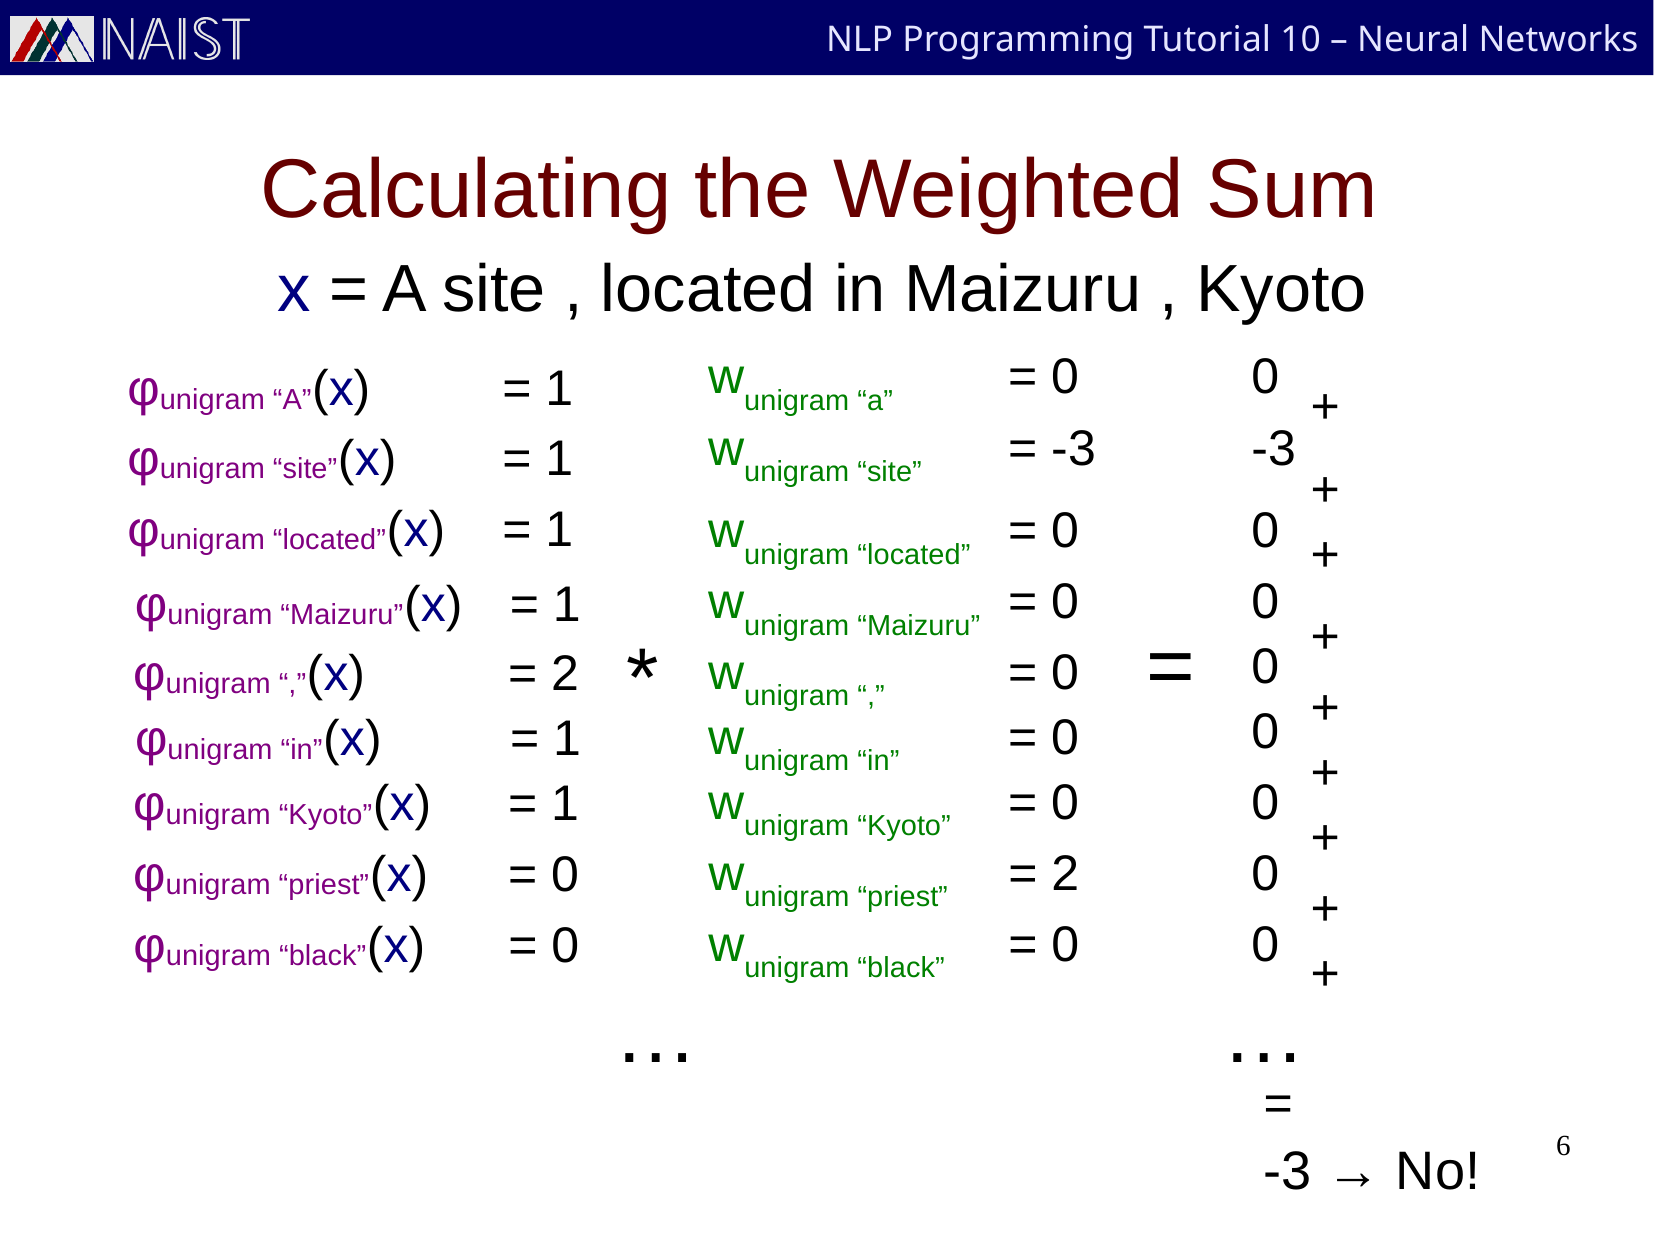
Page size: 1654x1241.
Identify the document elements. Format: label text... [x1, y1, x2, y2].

text_box φunigram “,”(x) = 2 [118, 637, 595, 725]
text_box … [1207, 979, 1321, 1088]
text_box = [1131, 611, 1210, 720]
text_box φunigram “A”(x) = 1 [112, 353, 589, 422]
text_box 0 [1236, 908, 1295, 979]
text_box φunigram “located”(x) = 1 [112, 493, 589, 581]
text_box x = A site , located in Maizuru , Kyoto [262, 244, 1386, 334]
text_box φunigram “Maizuru”(x) = 1 [120, 568, 596, 656]
text_box + [1295, 370, 1355, 442]
text_box + [1295, 453, 1355, 518]
text_box + [1295, 873, 1355, 938]
text_box wunigram “black” = 0 [693, 908, 1095, 992]
text_box … [599, 979, 713, 1088]
text_box φunigram “in”(x) = 1 [120, 703, 596, 791]
text_box + [1295, 518, 1355, 590]
text_box -3 → No! [1248, 1133, 1496, 1209]
text_box + [1295, 938, 1355, 1009]
text_box = [1248, 1068, 1308, 1133]
title Calculating the Weighted Sum [75, 92, 1564, 285]
text_box 0 [1236, 766, 1295, 837]
text_box φunigram “site”(x) = 1 [112, 422, 589, 493]
text_box 0 [1236, 341, 1295, 412]
text_box + [1295, 601, 1355, 672]
text_box wunigram “located” = 0 [693, 495, 1095, 565]
text_box wunigram “priest” = 2 [693, 837, 1095, 908]
text_box φunigram “priest”(x) = 0 [118, 838, 595, 909]
text_box -3 [1236, 412, 1311, 483]
text_box 0 [1236, 495, 1295, 565]
text_box wunigram “a” = 0 [693, 341, 1095, 412]
text_box 0 [1236, 630, 1295, 695]
text_box + [1295, 802, 1355, 873]
text_box 0 [1236, 565, 1295, 630]
text_box + [1295, 737, 1355, 802]
text_box φunigram “black”(x) = 0 [118, 909, 595, 997]
text_box wunigram “,” = 0 [693, 636, 1095, 701]
text_box wunigram “Maizuru” = 0 [693, 565, 1095, 636]
text_box 0 [1236, 695, 1295, 766]
text_box wunigram “in” = 0 [693, 701, 1095, 766]
text_box wunigram “site” = -3 [693, 412, 1111, 495]
text_box 0 [1236, 837, 1295, 908]
text_box + [1295, 672, 1355, 737]
picture [10, 16, 94, 62]
text_box wunigram “Kyoto” = 0 [693, 766, 1095, 837]
text_box * [611, 623, 674, 732]
picture [102, 17, 251, 60]
text_box φunigram “Kyoto”(x) = 1 [118, 768, 595, 838]
